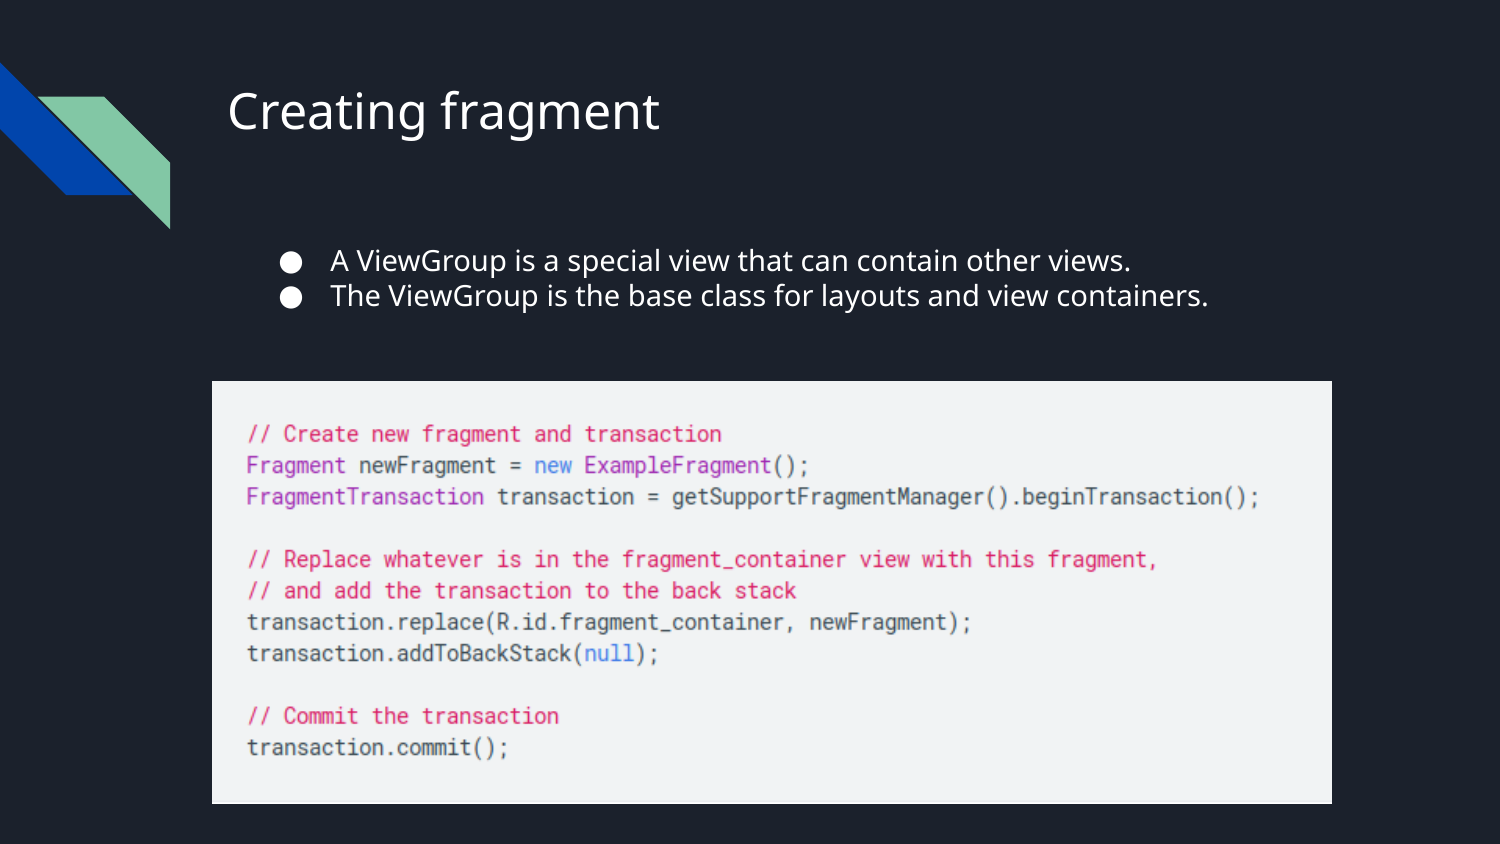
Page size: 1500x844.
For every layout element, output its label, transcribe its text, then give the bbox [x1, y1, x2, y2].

title Creating fragment [212, 64, 1368, 215]
picture [212, 381, 1332, 804]
text_box A ViewGroup is a special view that can contain other views. The ViewGroup is the base class for layouts and view containers. [240, 226, 1324, 343]
